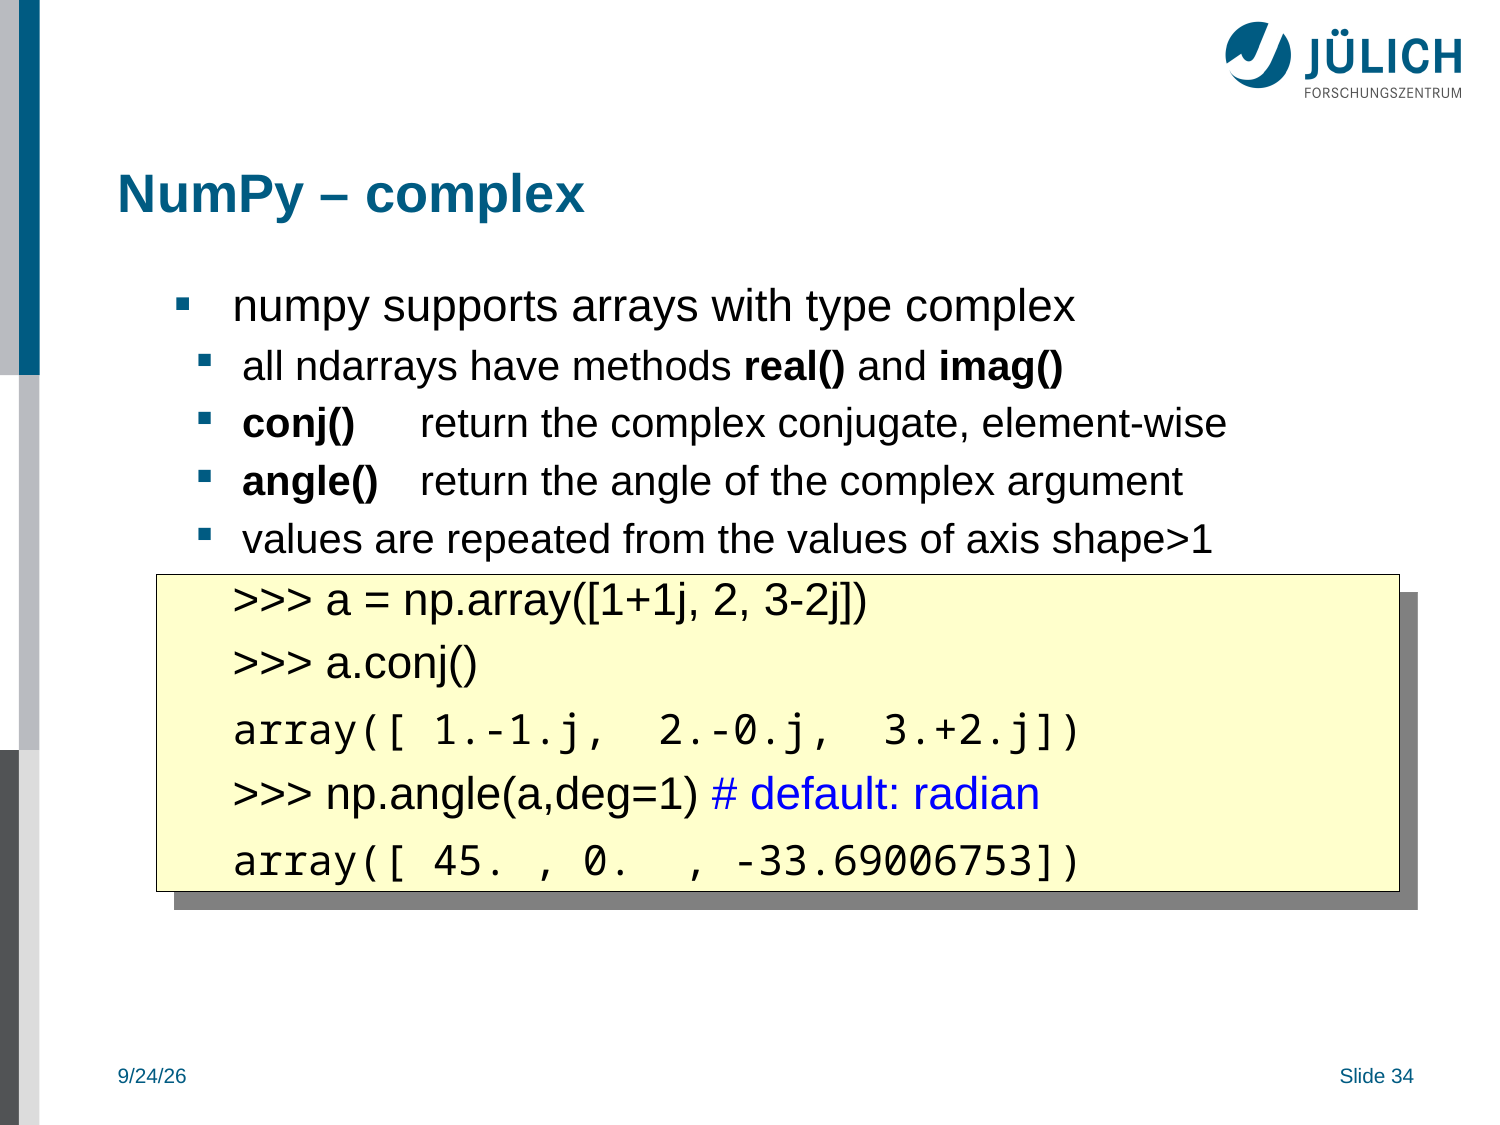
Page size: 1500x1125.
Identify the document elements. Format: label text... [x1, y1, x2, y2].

picture [1224, 20, 1461, 98]
title NumPy – complex [117, 99, 1393, 288]
list numpy supports arrays with type complex all ndarrays have methods real() and imag() conj() return the complex conjugate, element-wise angle() return the angle of the complex argument values are repeated from the values of axis shape>1 >>> a = np.array([1+1j, 2, 3-2j]) >>> a.conj() array([ 1.-1.j, 2.-0.j, 3.+2.j]) >>> np.angle(a,deg=1) # default: radian array([ 45. , 0. , -33.69006753]) [120, 279, 1396, 955]
text_box [1396, 574, 1400, 892]
